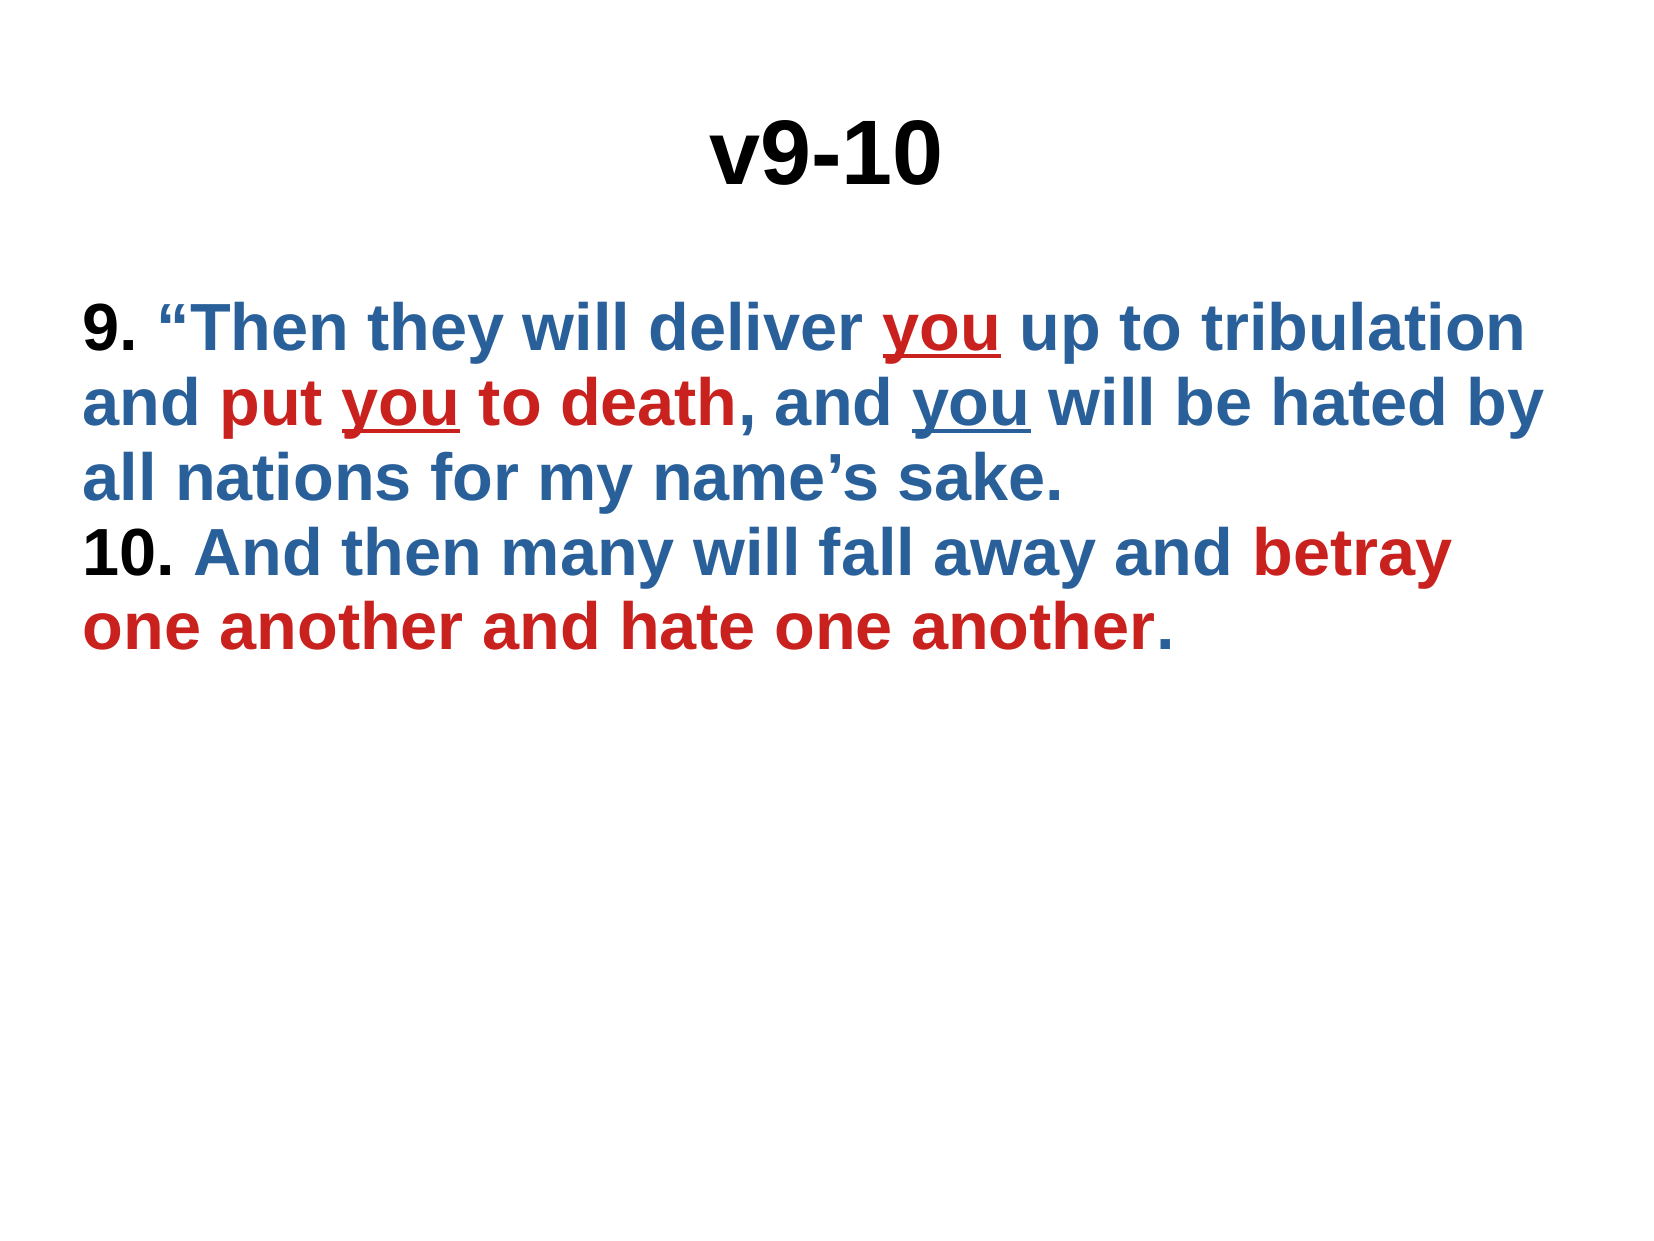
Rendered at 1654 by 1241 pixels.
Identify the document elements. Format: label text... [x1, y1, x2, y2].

list 9. “Then they will deliver you up to tribulation and put you to death, and you will be hated by all nations for my name’s sake. 10. And then many will fall away and betray one another and hate one another. [82, 290, 1571, 1010]
title v9-10 [82, 49, 1571, 257]
